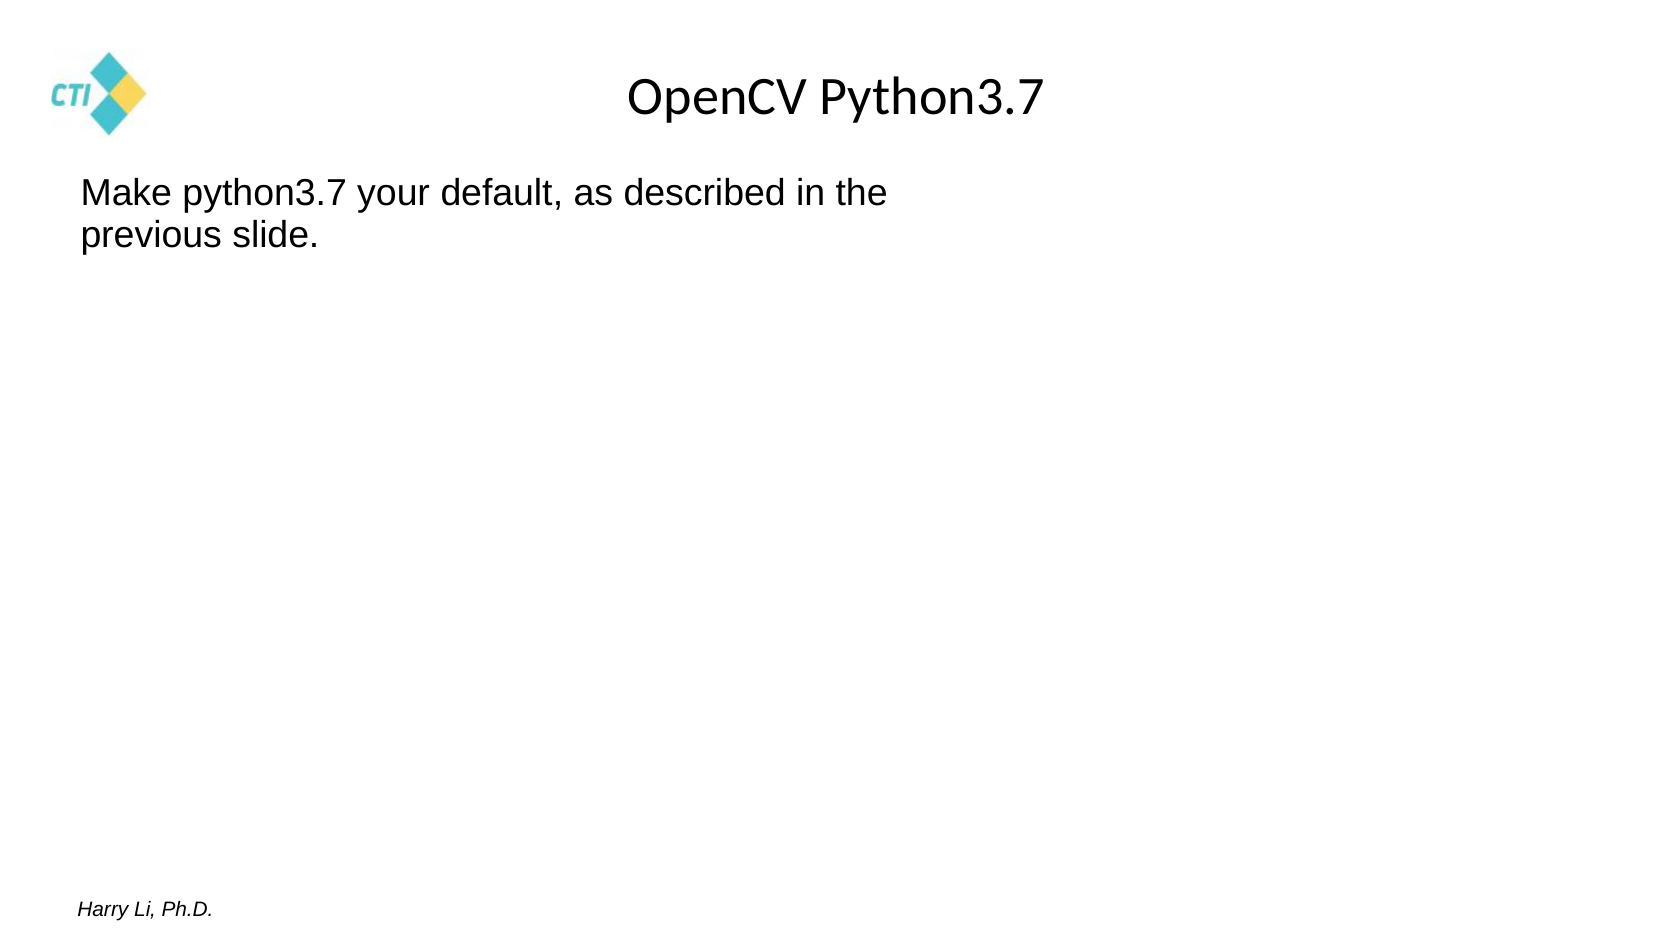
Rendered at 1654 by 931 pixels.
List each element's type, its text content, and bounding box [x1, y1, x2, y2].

text_box Harry Li, Ph.D. [62, 887, 229, 928]
text_box Make python3.7 your default, as described in the previous slide. [65, 163, 1019, 347]
picture [51, 47, 150, 138]
text_box OpenCV Python3.7 [214, 53, 1471, 173]
